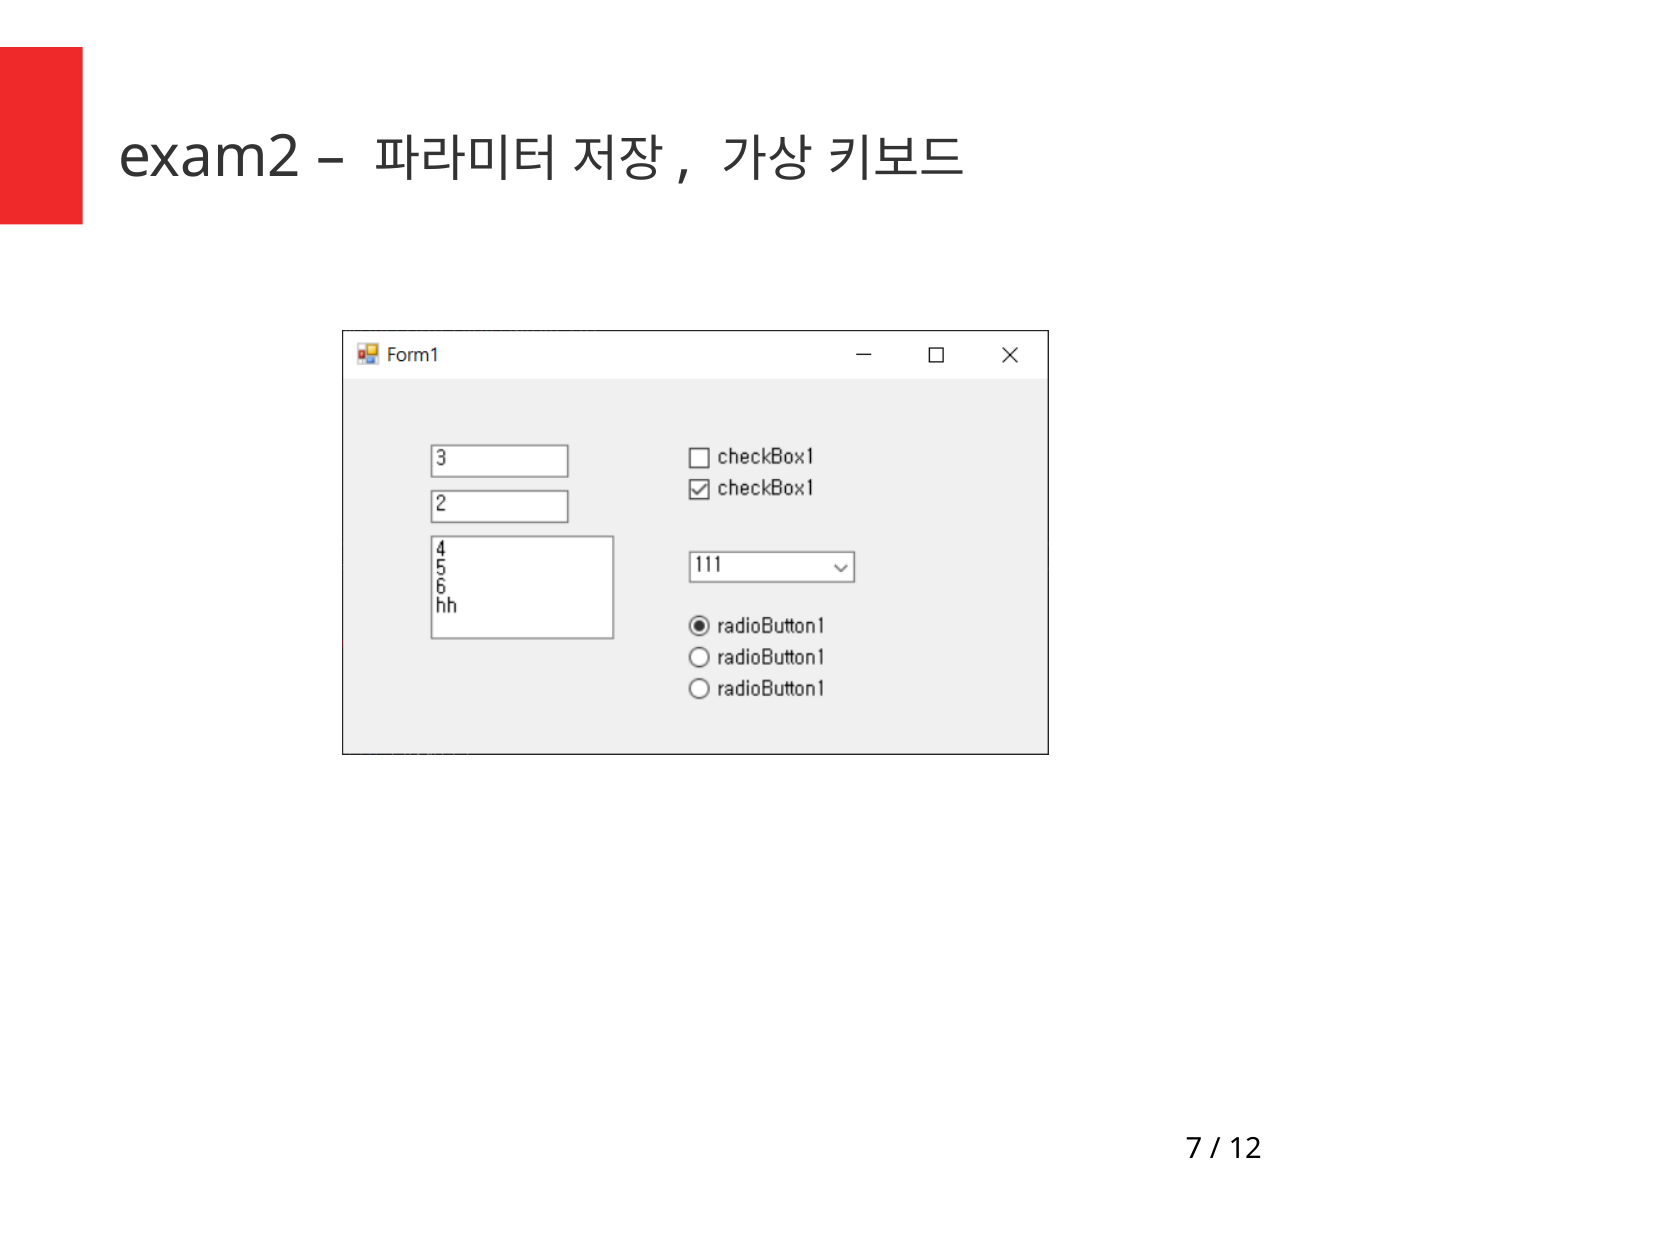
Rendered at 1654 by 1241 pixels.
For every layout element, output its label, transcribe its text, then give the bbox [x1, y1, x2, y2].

title exam2 – 파라미터 저장, 가상 키보드 [118, 49, 1571, 257]
text_box / 12 [1185, 1129, 1571, 1216]
picture [342, 330, 1049, 755]
